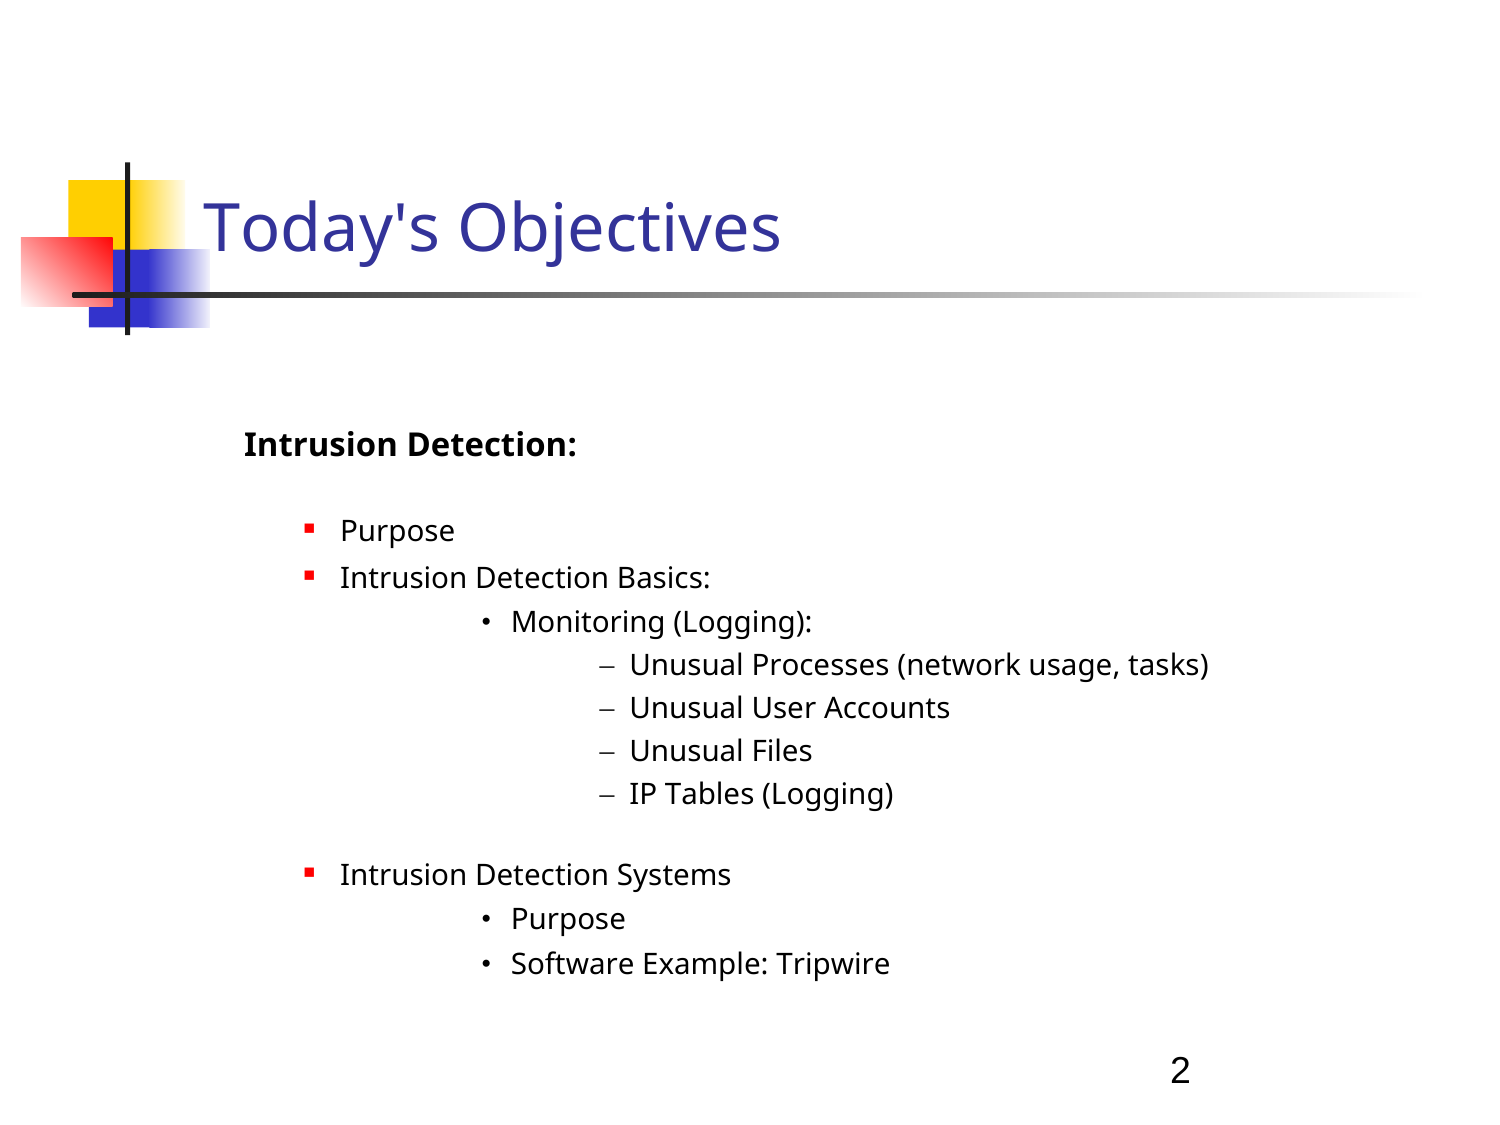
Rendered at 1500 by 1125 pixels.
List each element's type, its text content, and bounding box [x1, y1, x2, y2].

list Intrusion Detection: Purpose Intrusion Detection Basics: Monitoring (Logging): Unusual Processes (network usage, tasks) Unusual User Accounts Unusual Files IP Tables (Logging) Intrusion Detection Systems Purpose Software Example: Tripwire [229, 365, 1434, 1034]
title Today's Objectives [188, 35, 1468, 276]
